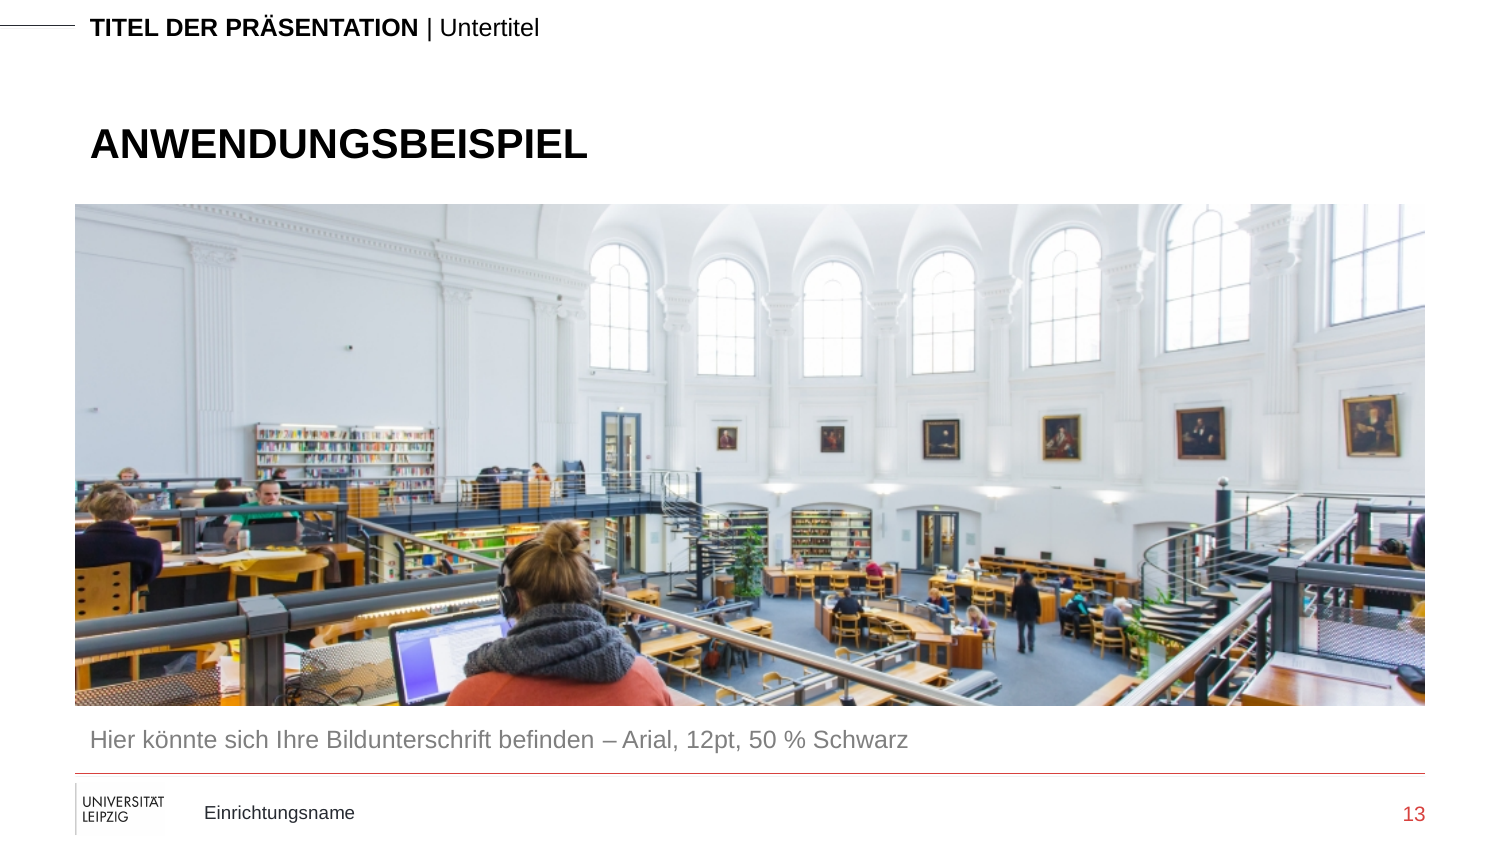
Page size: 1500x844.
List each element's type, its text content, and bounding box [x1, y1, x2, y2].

list Hier könnte sich Ihre Bildunterschrift befinden – Arial, 12pt, 50 % Schwarz [75, 716, 1425, 771]
picture [75, 782, 165, 836]
title Anwendungsbeispiel [75, 50, 1425, 175]
picture [75, 204, 1425, 706]
slide_number <Foliennummer> [1303, 800, 1426, 834]
